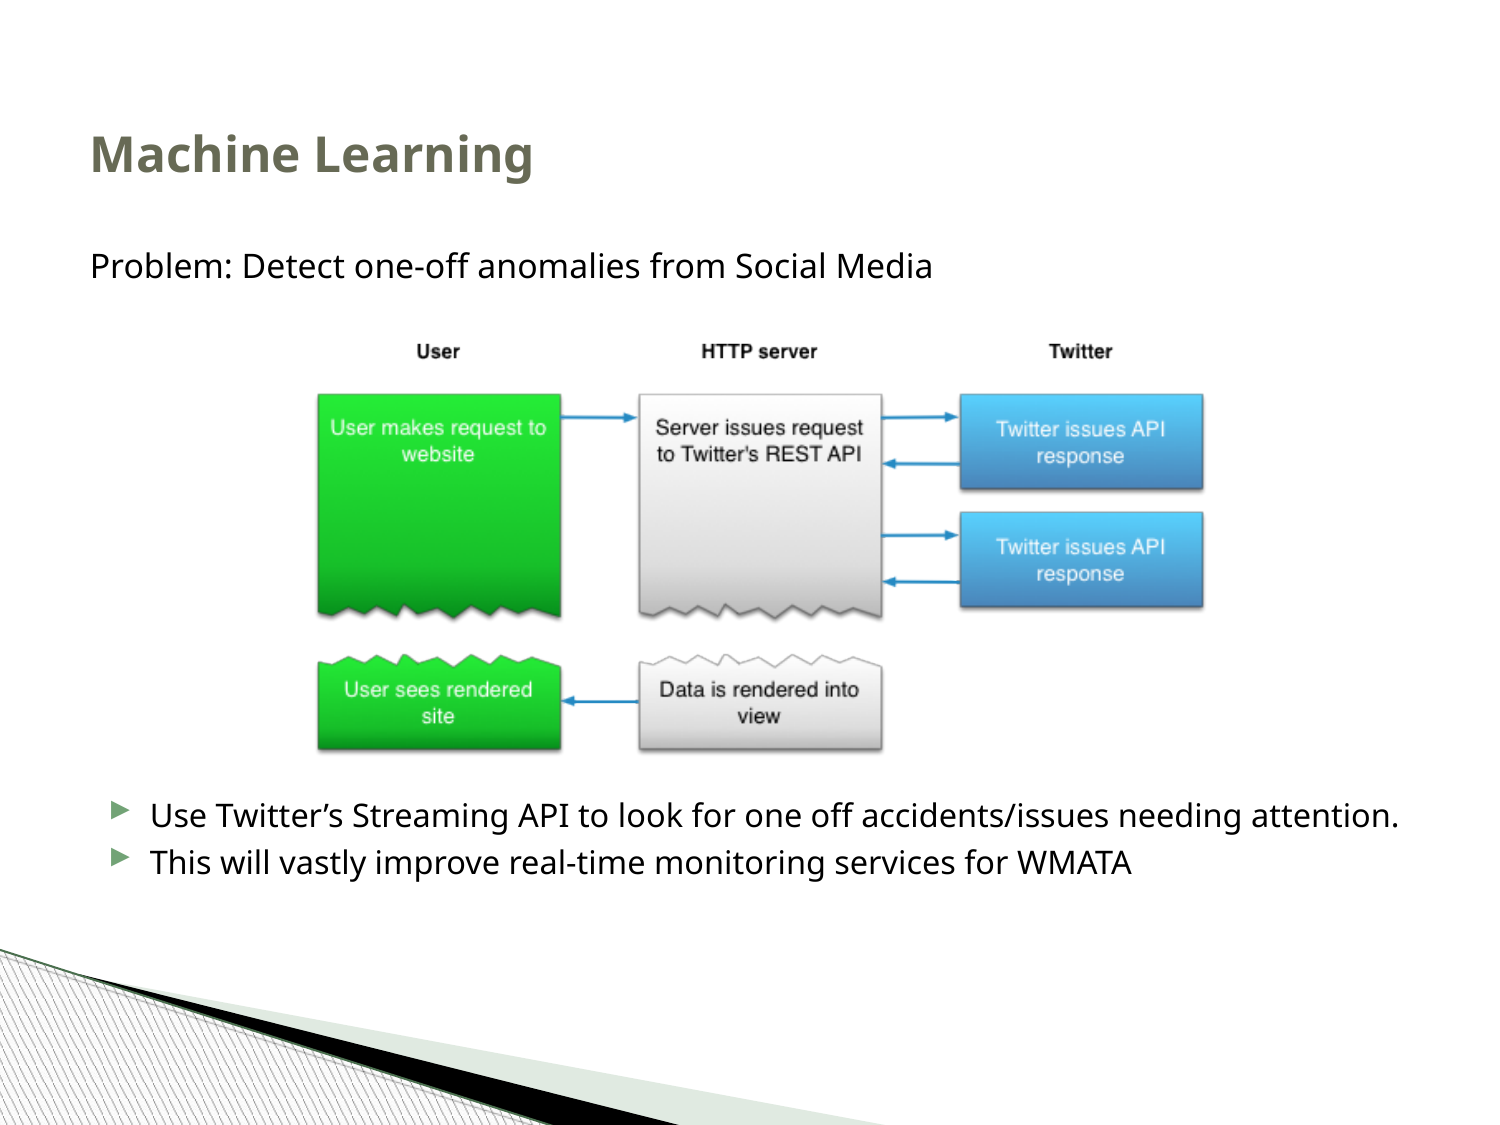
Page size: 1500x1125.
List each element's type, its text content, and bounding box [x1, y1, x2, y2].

list Use Twitter’s Streaming API to look for one off accidents/issues needing attention. This will vastly improve real-time monitoring services for WMATA [75, 787, 1425, 1005]
picture [295, 324, 1225, 775]
text_box Problem: Detect one-off anomalies from Social Media [74, 212, 1488, 368]
title Machine Learning [75, 45, 1425, 212]
picture [0, 952, 543, 1125]
